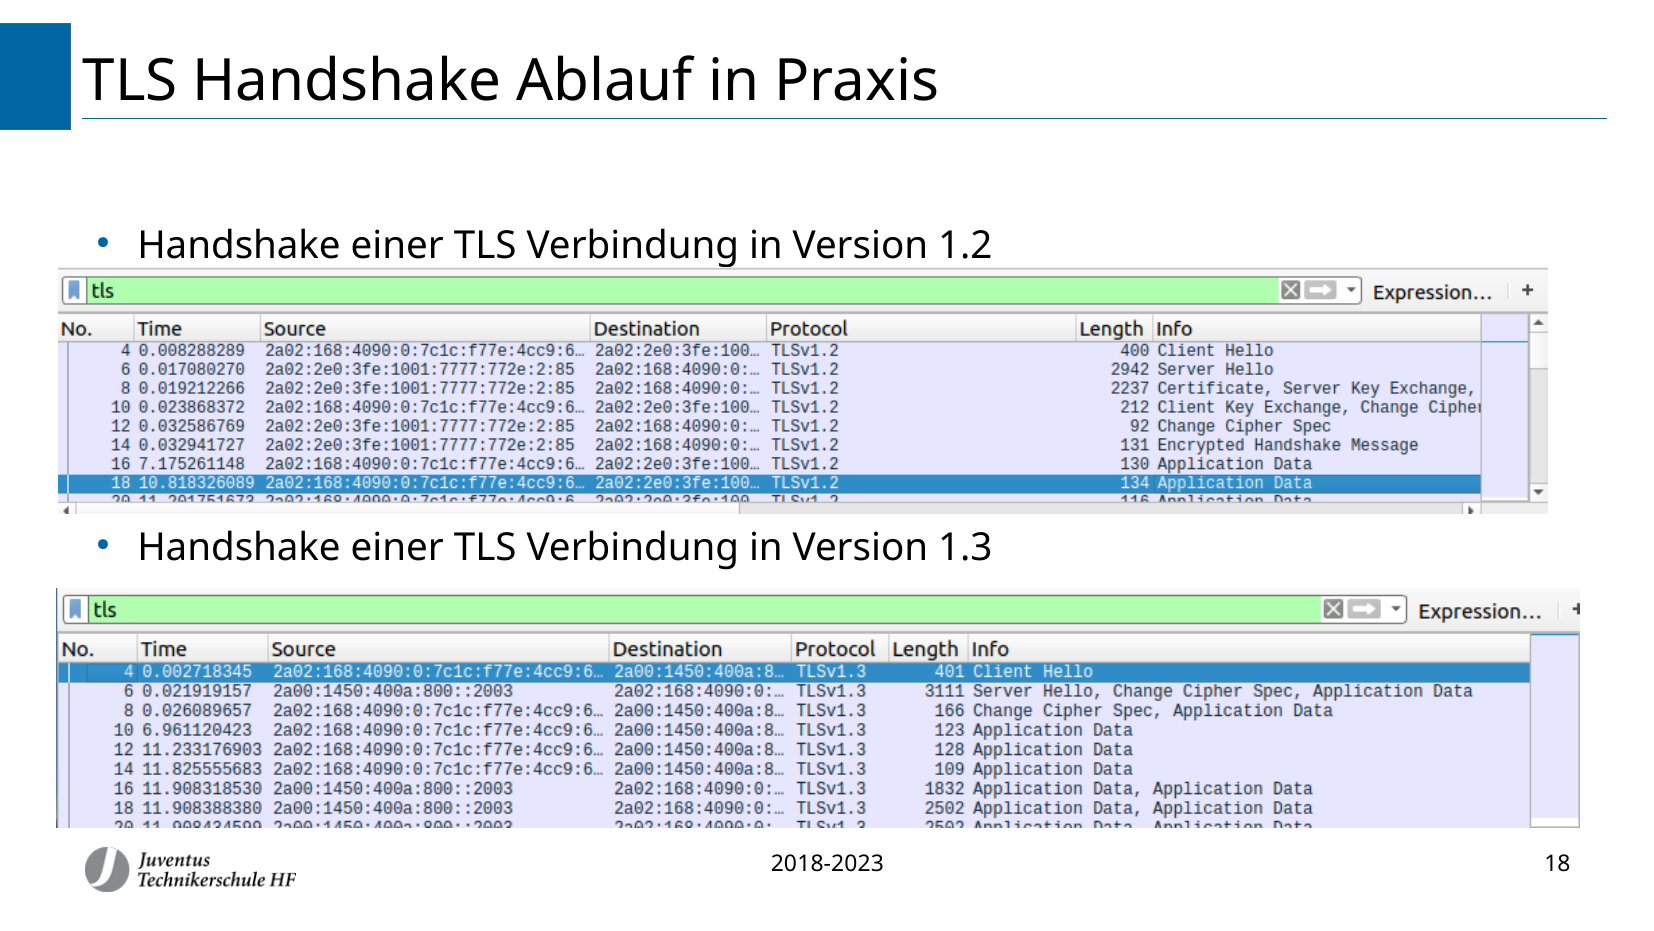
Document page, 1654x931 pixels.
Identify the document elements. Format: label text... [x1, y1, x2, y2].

title TLS Handshake Ablauf in Praxis [82, 37, 1571, 119]
picture [56, 588, 1580, 828]
picture [85, 847, 296, 892]
list Handshake einer TLS Verbindung in Version 1.2 Handshake einer TLS Verbindung in Version 1.3 [82, 217, 1571, 575]
picture [58, 267, 1548, 514]
